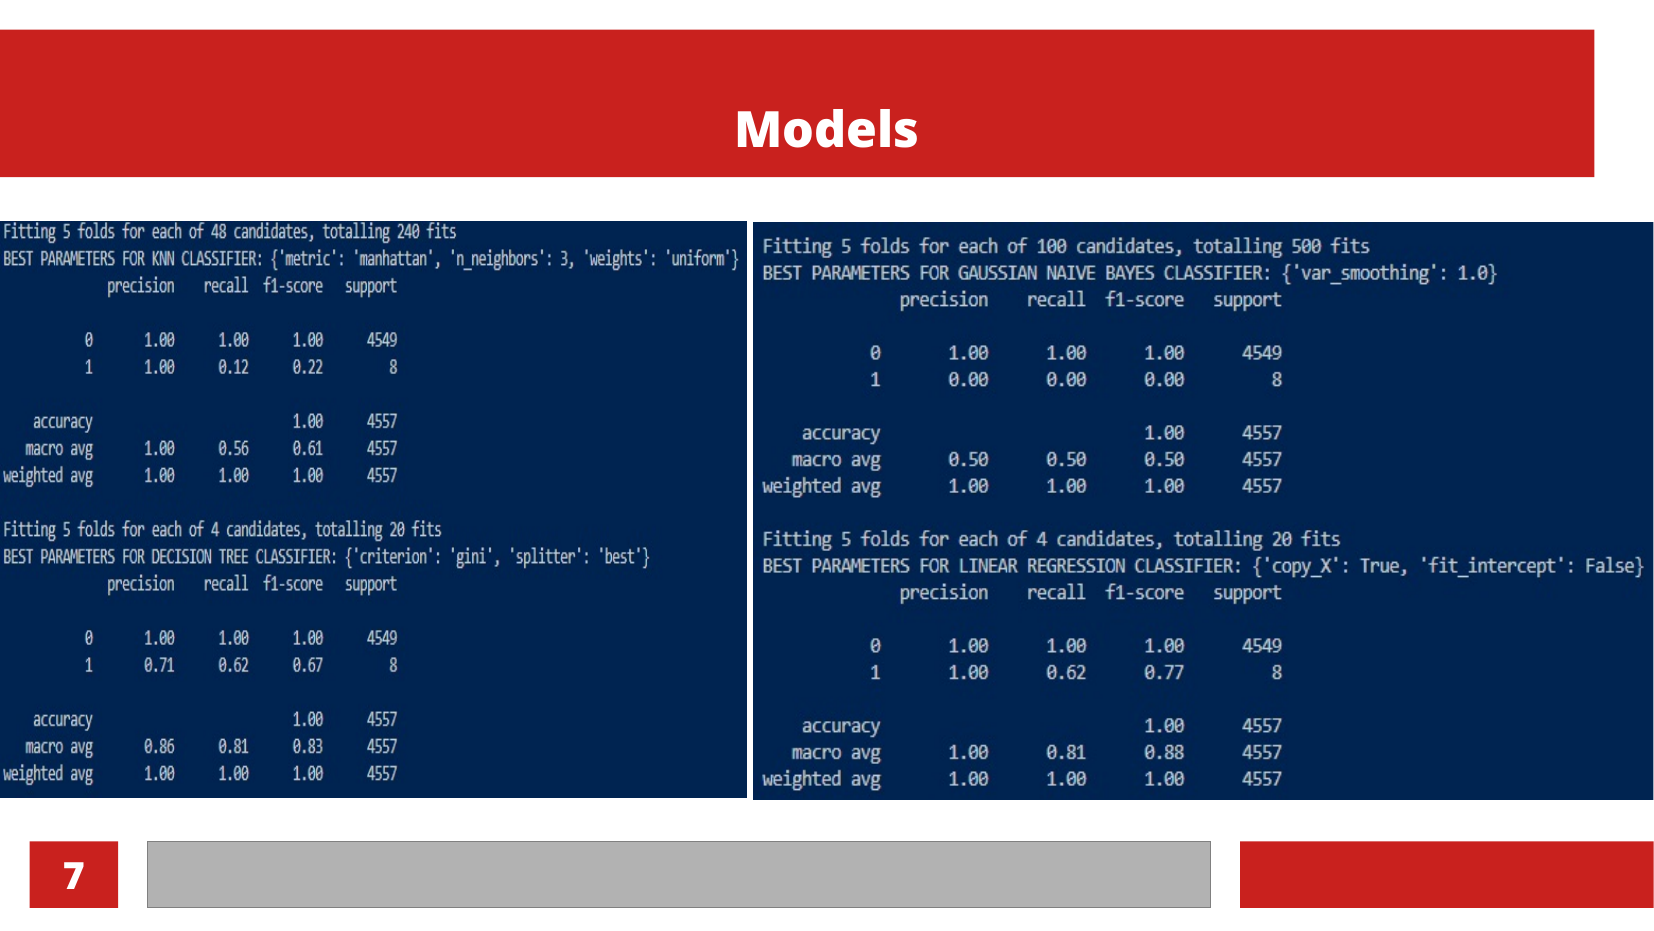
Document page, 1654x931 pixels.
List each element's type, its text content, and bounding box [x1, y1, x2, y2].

title Models [59, 44, 1595, 163]
picture [0, 221, 747, 798]
picture [753, 222, 1654, 800]
